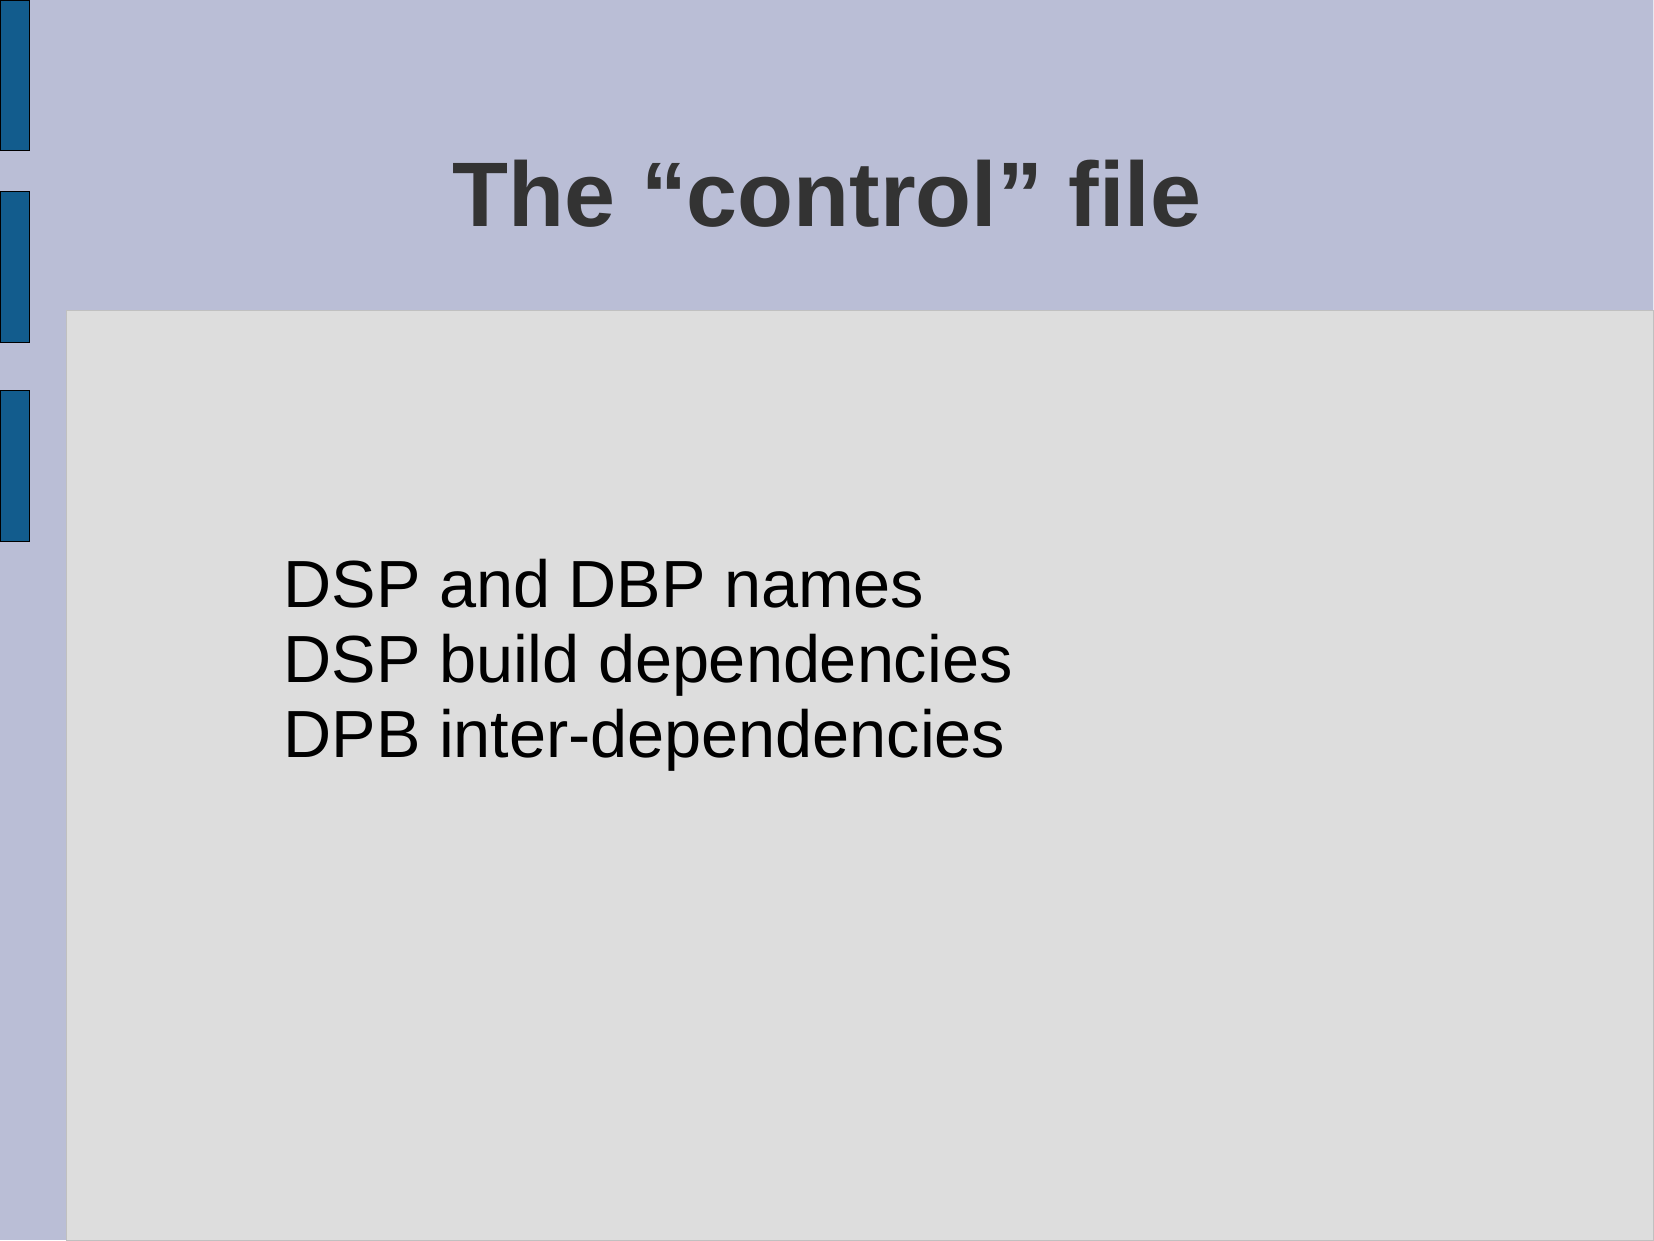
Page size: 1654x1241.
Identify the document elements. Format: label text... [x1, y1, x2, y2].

title The “control” file [121, 91, 1534, 299]
list DSP and DBP names DSP build dependencies DPB inter-dependencies [265, 547, 1388, 945]
